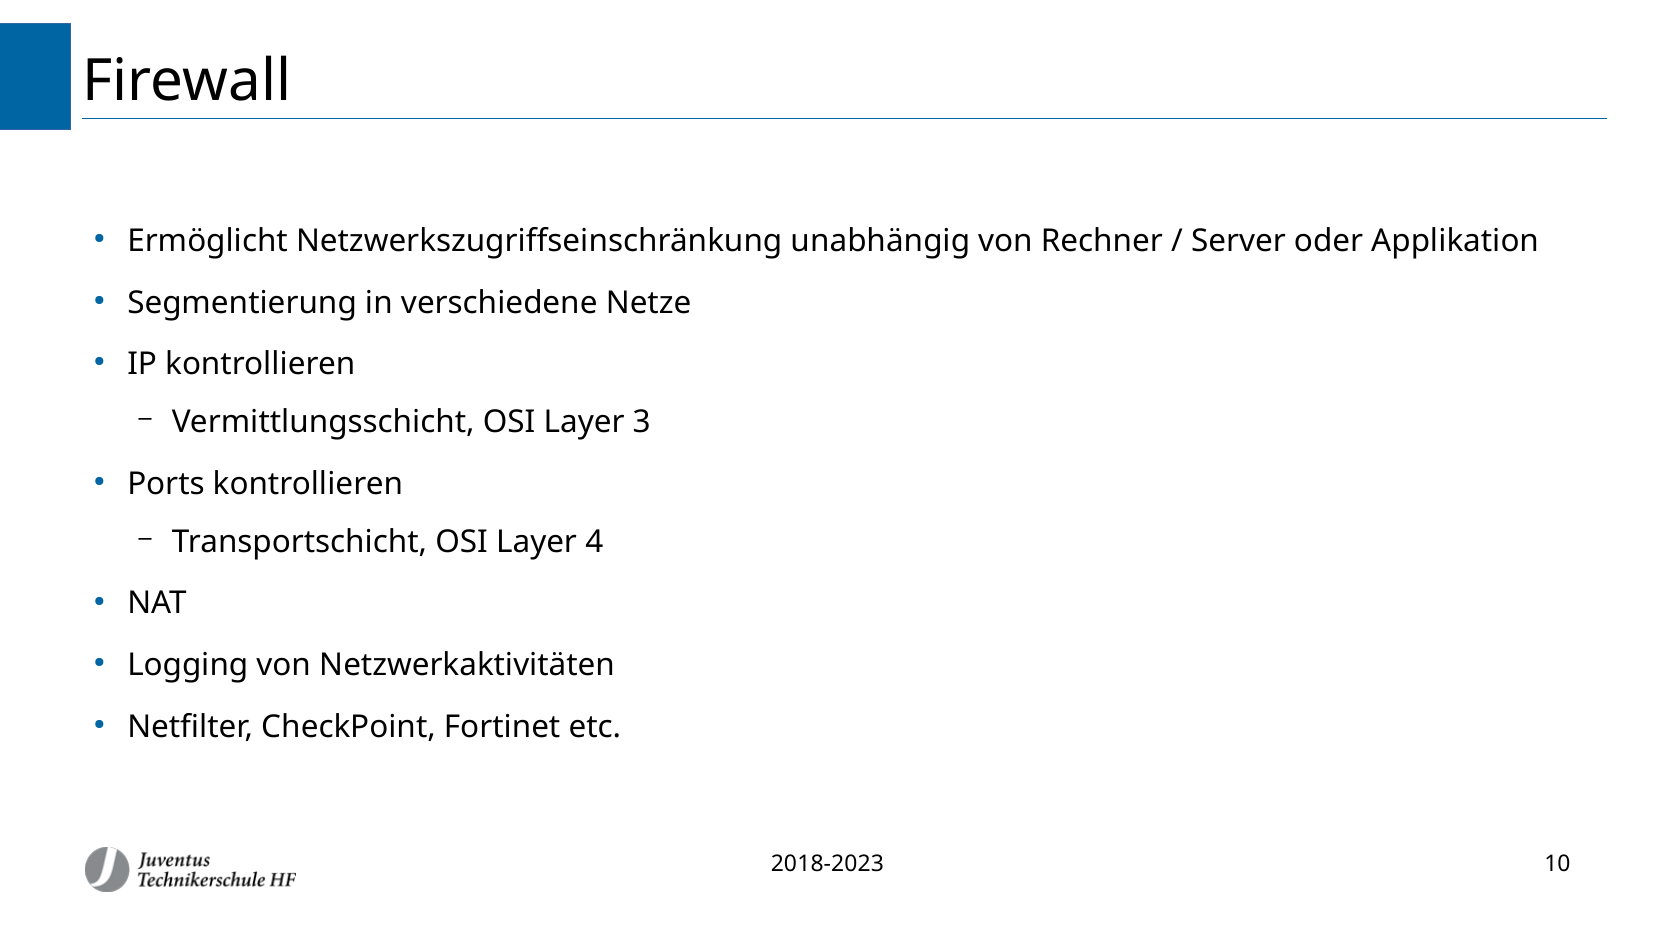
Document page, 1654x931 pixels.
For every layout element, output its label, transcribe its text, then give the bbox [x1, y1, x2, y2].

picture [85, 847, 296, 892]
list Ermöglicht Netzwerkszugriffseinschränkung unabhängig von Rechner / Server oder Applikation Segmentierung in verschiedene Netze IP kontrollieren Vermittlungsschicht, OSI Layer 3 Ports kontrollieren Transportschicht, OSI Layer 4 NAT Logging von Netzwerkaktivitäten Netfilter, CheckPoint, Fortinet etc. [82, 217, 1571, 758]
title Firewall [82, 37, 1571, 119]
